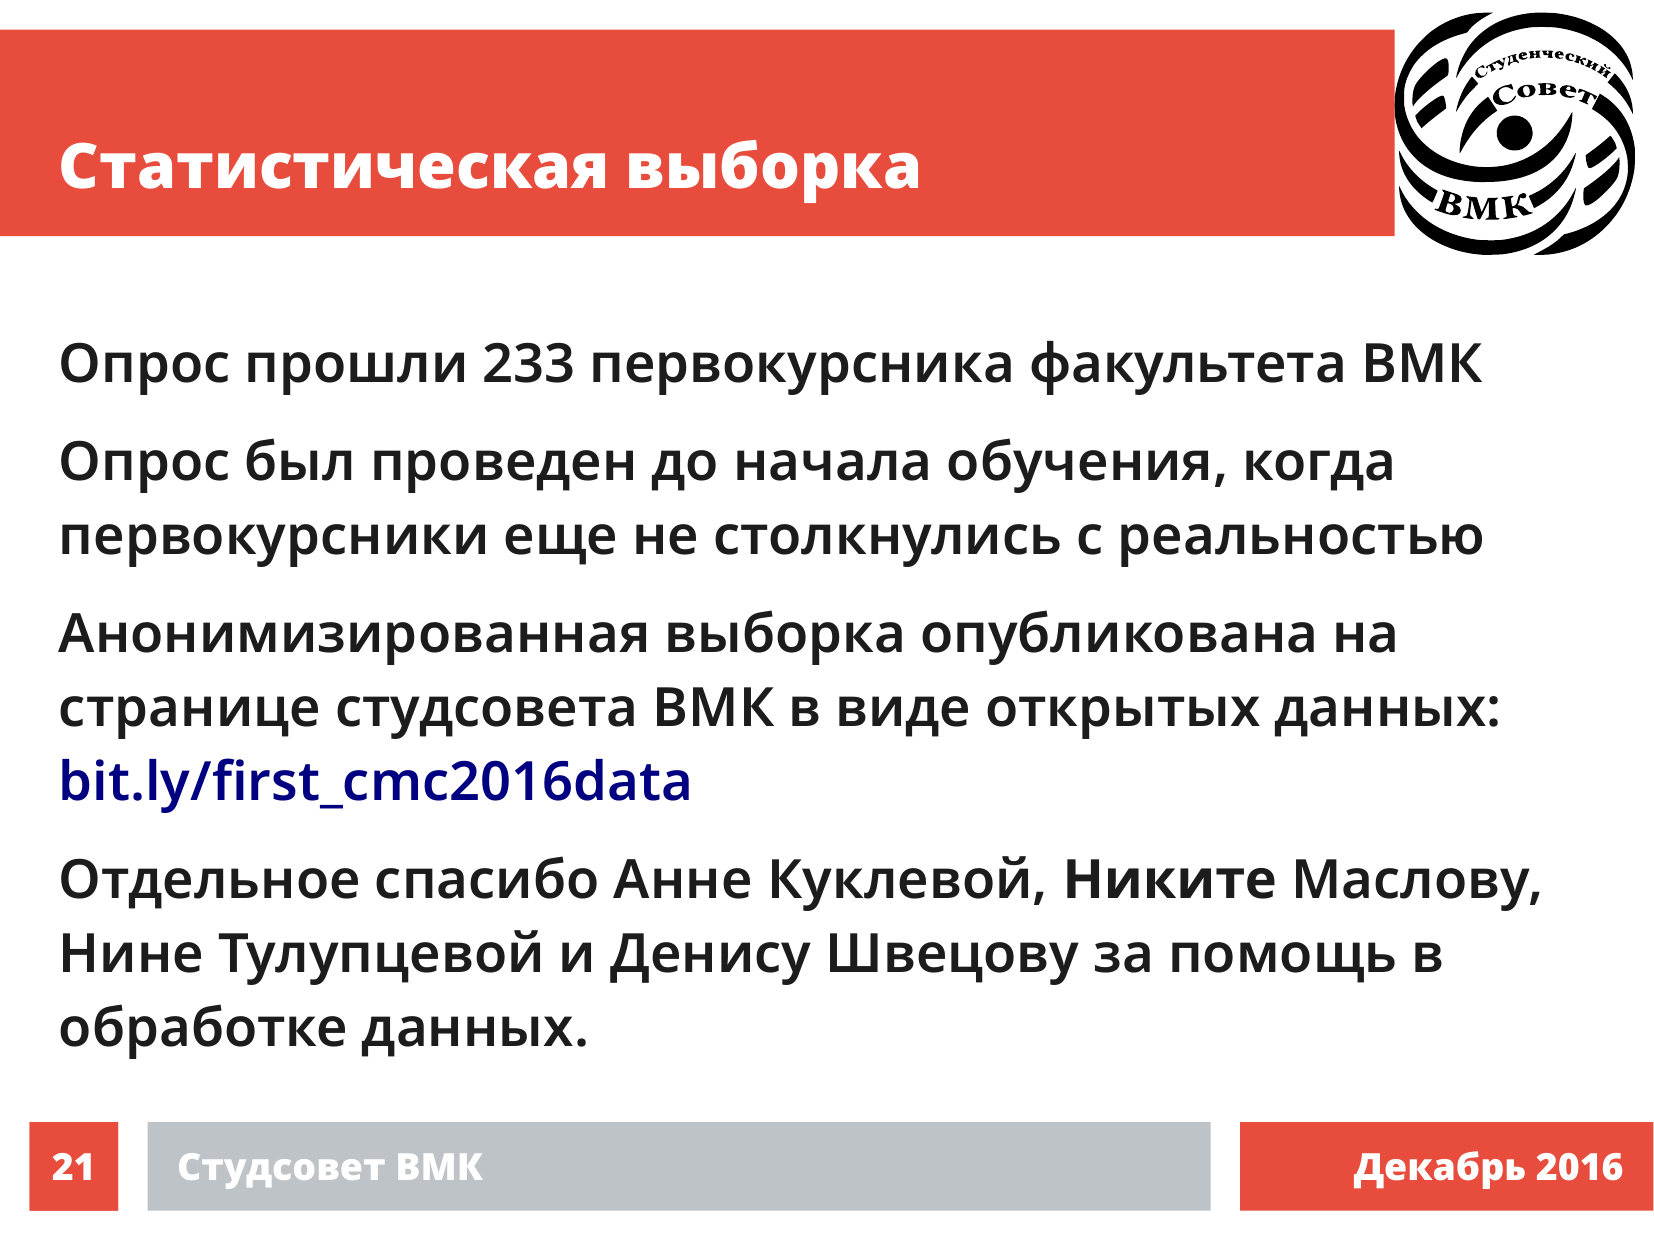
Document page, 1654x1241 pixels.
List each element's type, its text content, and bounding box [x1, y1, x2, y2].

title Статистическая выборка [59, 59, 1394, 207]
picture [1394, 12, 1636, 255]
list Опрос прошли 233 первокурсника факультета ВМК Опрос был проведен до начала обучения, когда первокурсники еще не столкнулись с реальностью Анонимизированная выборка опубликована на странице студсовета ВМК в виде открытых данных: bit.ly/first_cmc2016data Отдельное спасибо Анне Куклевой, Никите Маслову, Нине Тулупцевой и Денису Швецову за помощь в обработке данных. [59, 324, 1565, 1093]
